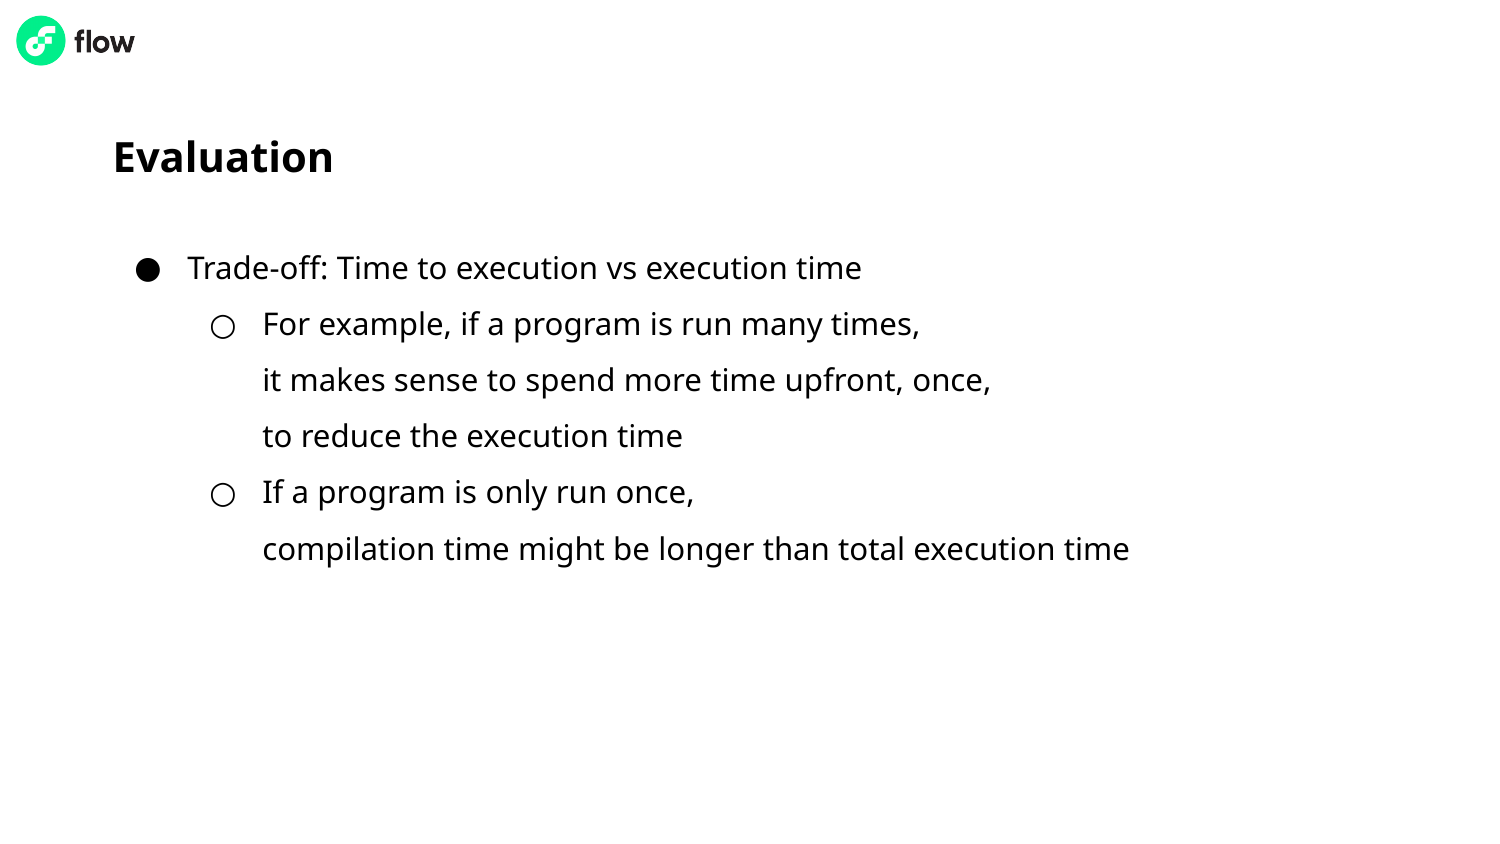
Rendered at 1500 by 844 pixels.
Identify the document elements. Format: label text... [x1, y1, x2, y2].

text_box Evaluation [97, 115, 820, 197]
text_box Trade-off: Time to execution vs execution time For example, if a program is run many times, it makes sense to spend more time upfront, once, to reduce the execution time If a program is only run once, compilation time might be longer than total execution time [97, 214, 1414, 777]
picture [14, 14, 137, 67]
